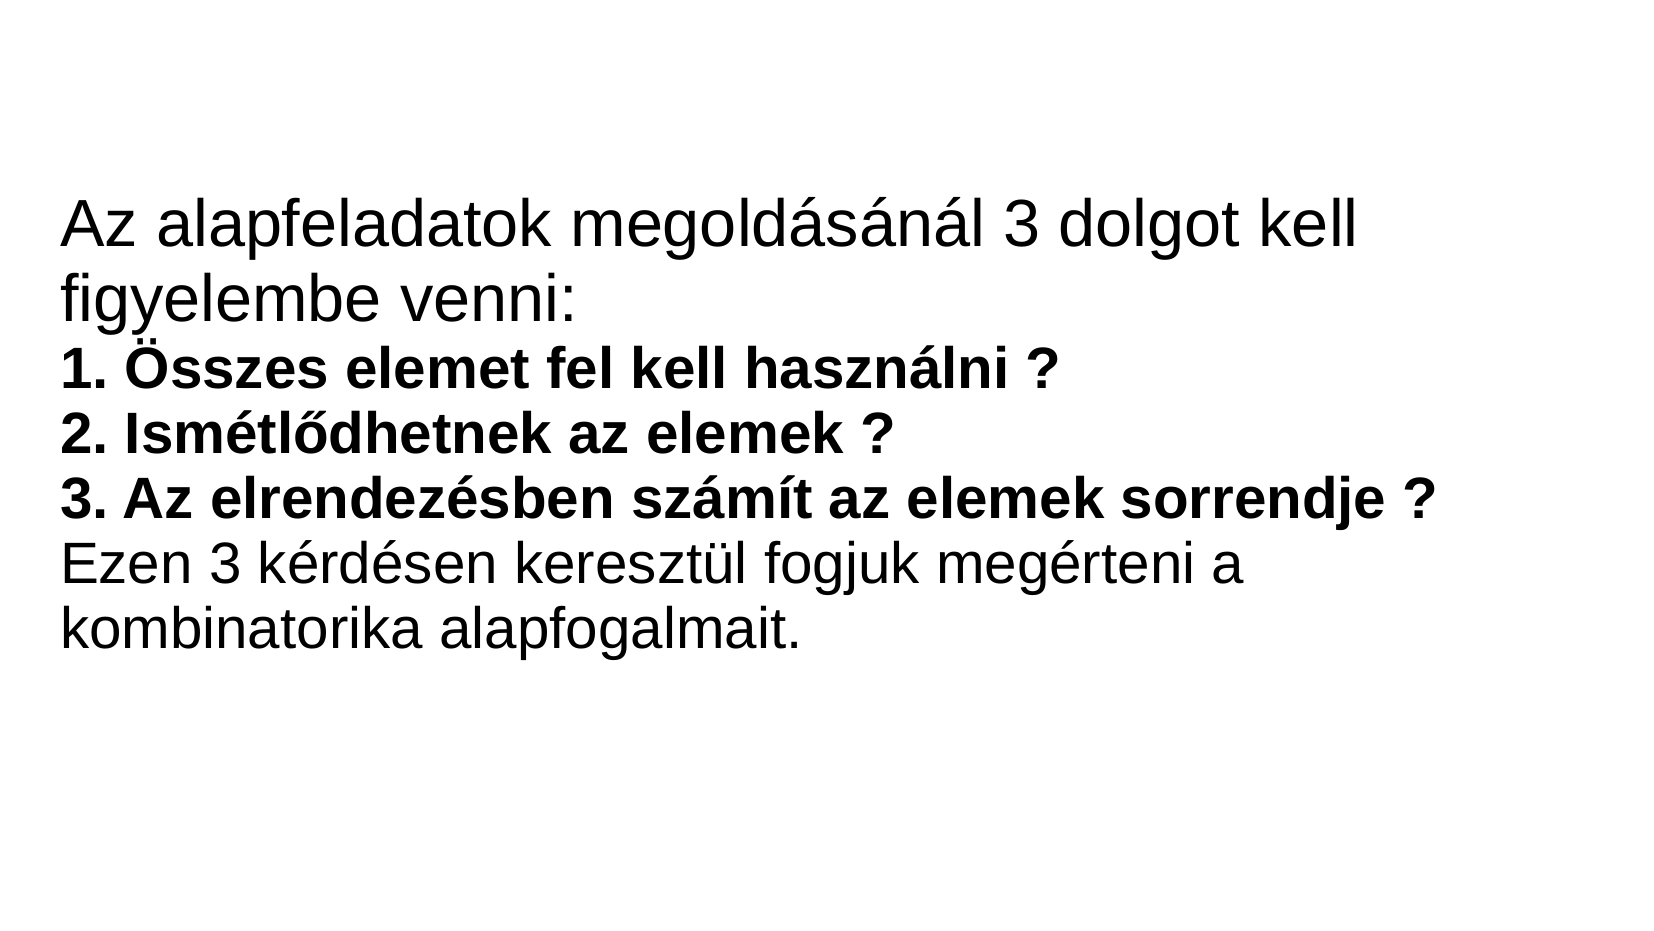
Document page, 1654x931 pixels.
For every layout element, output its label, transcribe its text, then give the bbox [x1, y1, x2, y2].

title Az alapfeladatok megoldásánál 3 dolgot kell figyelembe venni: 1. Összes elemet fel kell használni ? 2. Ismétlődhetnek az elemek ? 3. Az elrendezésben számít az elemek sorrendje ? Ezen 3 kérdésen keresztül fogjuk megérteni a kombinatorika alapfogalmait. [60, 0, 1591, 931]
